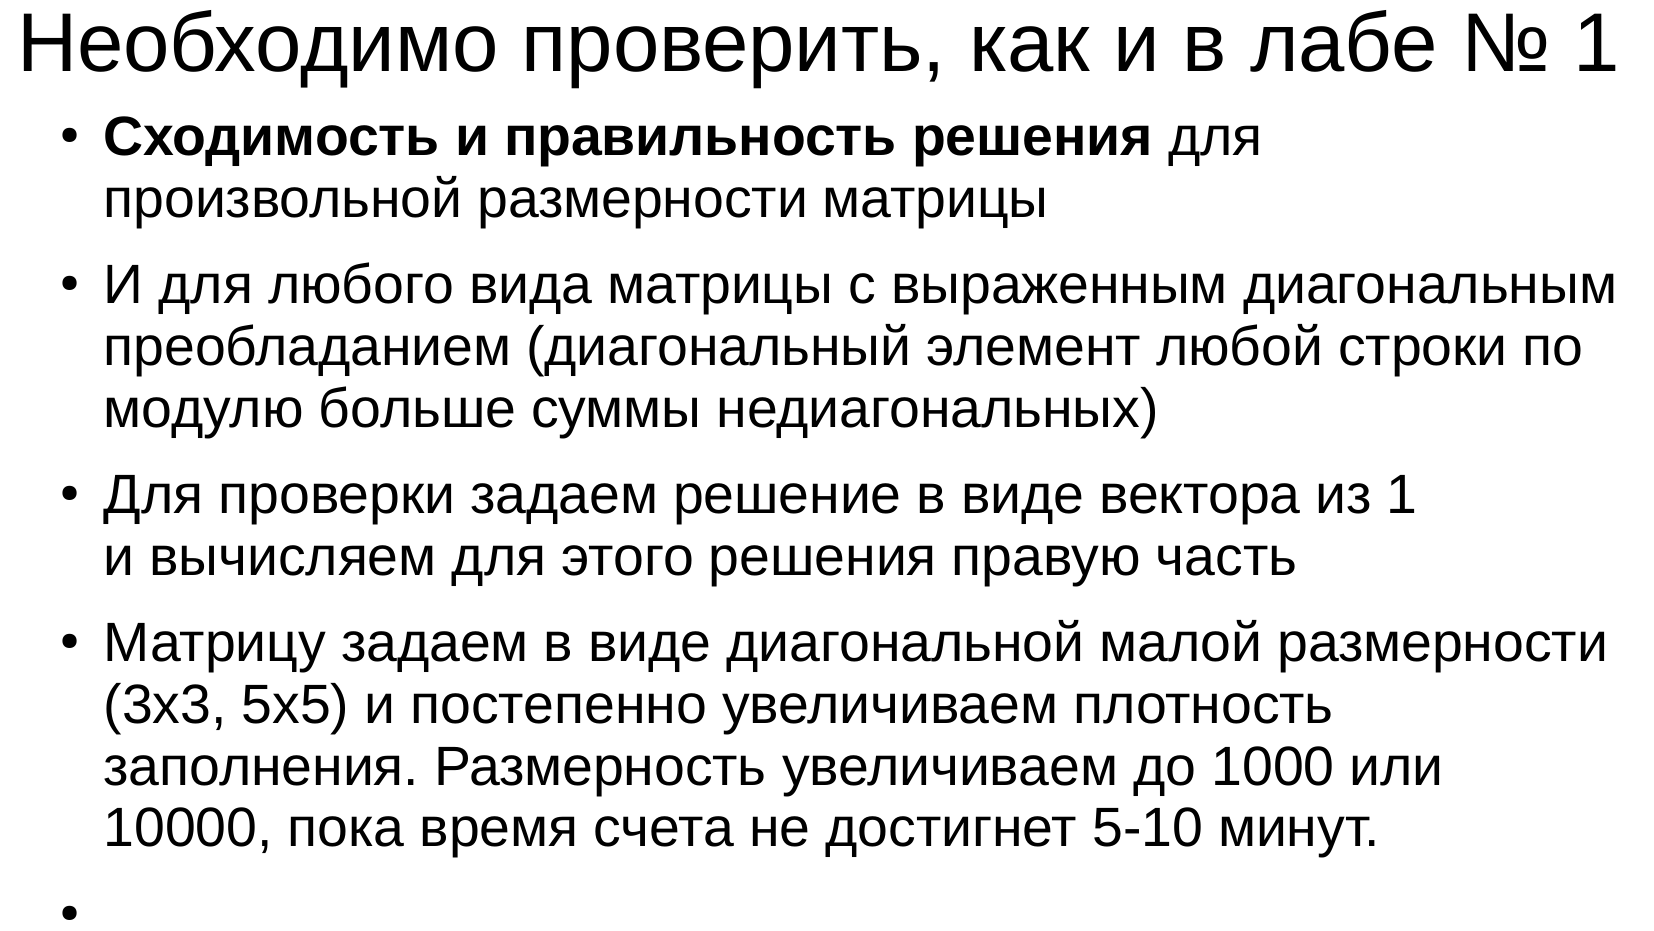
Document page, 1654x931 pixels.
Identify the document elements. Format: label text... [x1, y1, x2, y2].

list Сходимость и правильность решения для произвольной размерности матрицы И для любого вида матрицы с выраженным диагональным преобладанием (диагональный элемент любой строки по модулю больше суммы недиагональных) Для проверки задаем решение в виде вектора из 1 и вычисляем для этого решения правую часть Матрицу задаем в виде диагональной малой размерности (3х3, 5х5) и постепенно увеличиваем плотность заполнения. Размерность увеличиваем до 1000 или 10000, пока время счета не достигнет 5-10 минут. [45, 105, 1621, 886]
title Необходимо проверить, как и в лабе № 1 [0, 0, 1654, 145]
